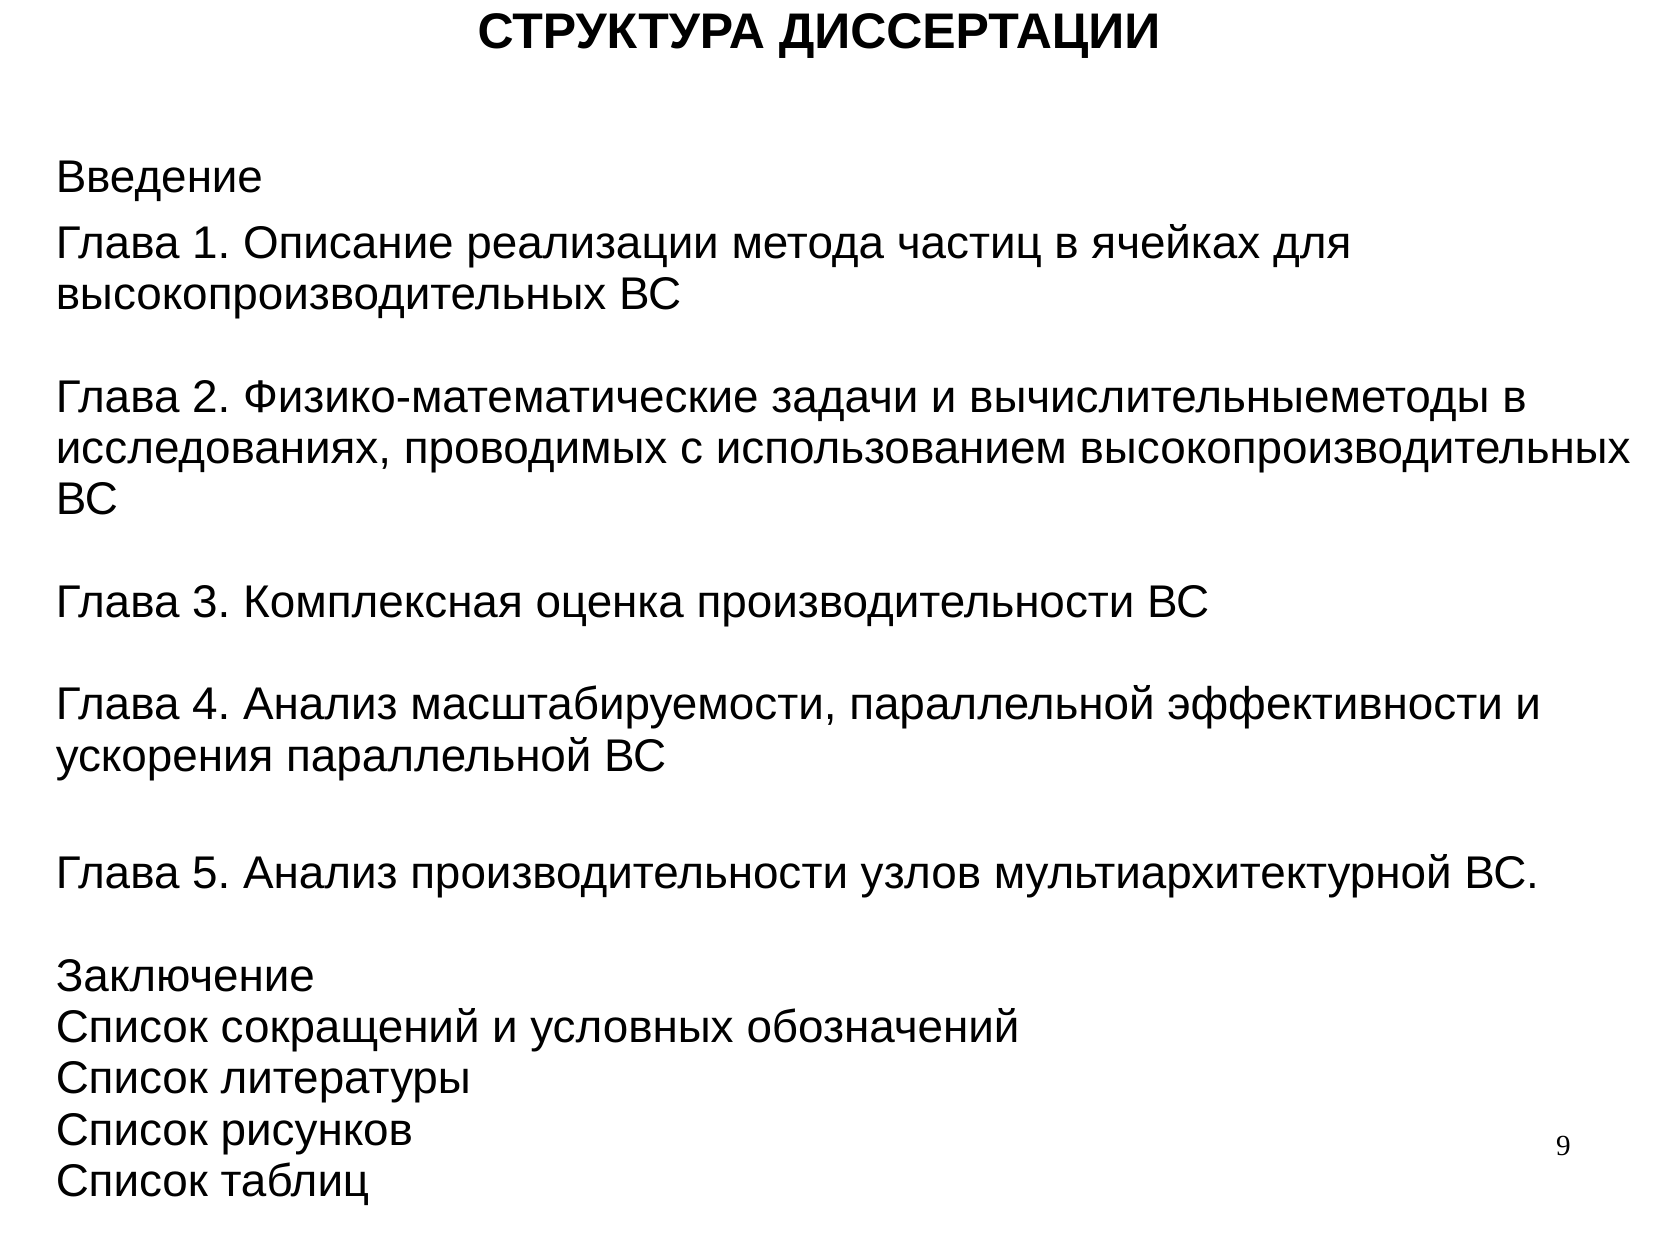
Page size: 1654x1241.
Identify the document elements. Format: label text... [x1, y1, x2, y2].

title СТРУКТУРА ДИССЕРТАЦИИ [75, 0, 1564, 136]
list Введение Глава 1. Описание реализации метода частиц в ячейках для высокопроизводительных ВС Глава 2. Физико-математические задачи и вычислительныеметоды в исследованиях, проводимых с использованием высокопроизводительных ВС Глава 3. Комплексная оценка производительности ВС Глава 4. Анализ масштабируемости, параллельной эффективности и ускорения параллельной ВС Глава 5. Анализ производительности узлов мультиархитектурной ВС. Заключение Список сокращений и условных обозначений Список литературы Список рисунков Список таблиц [0, 150, 1654, 1216]
